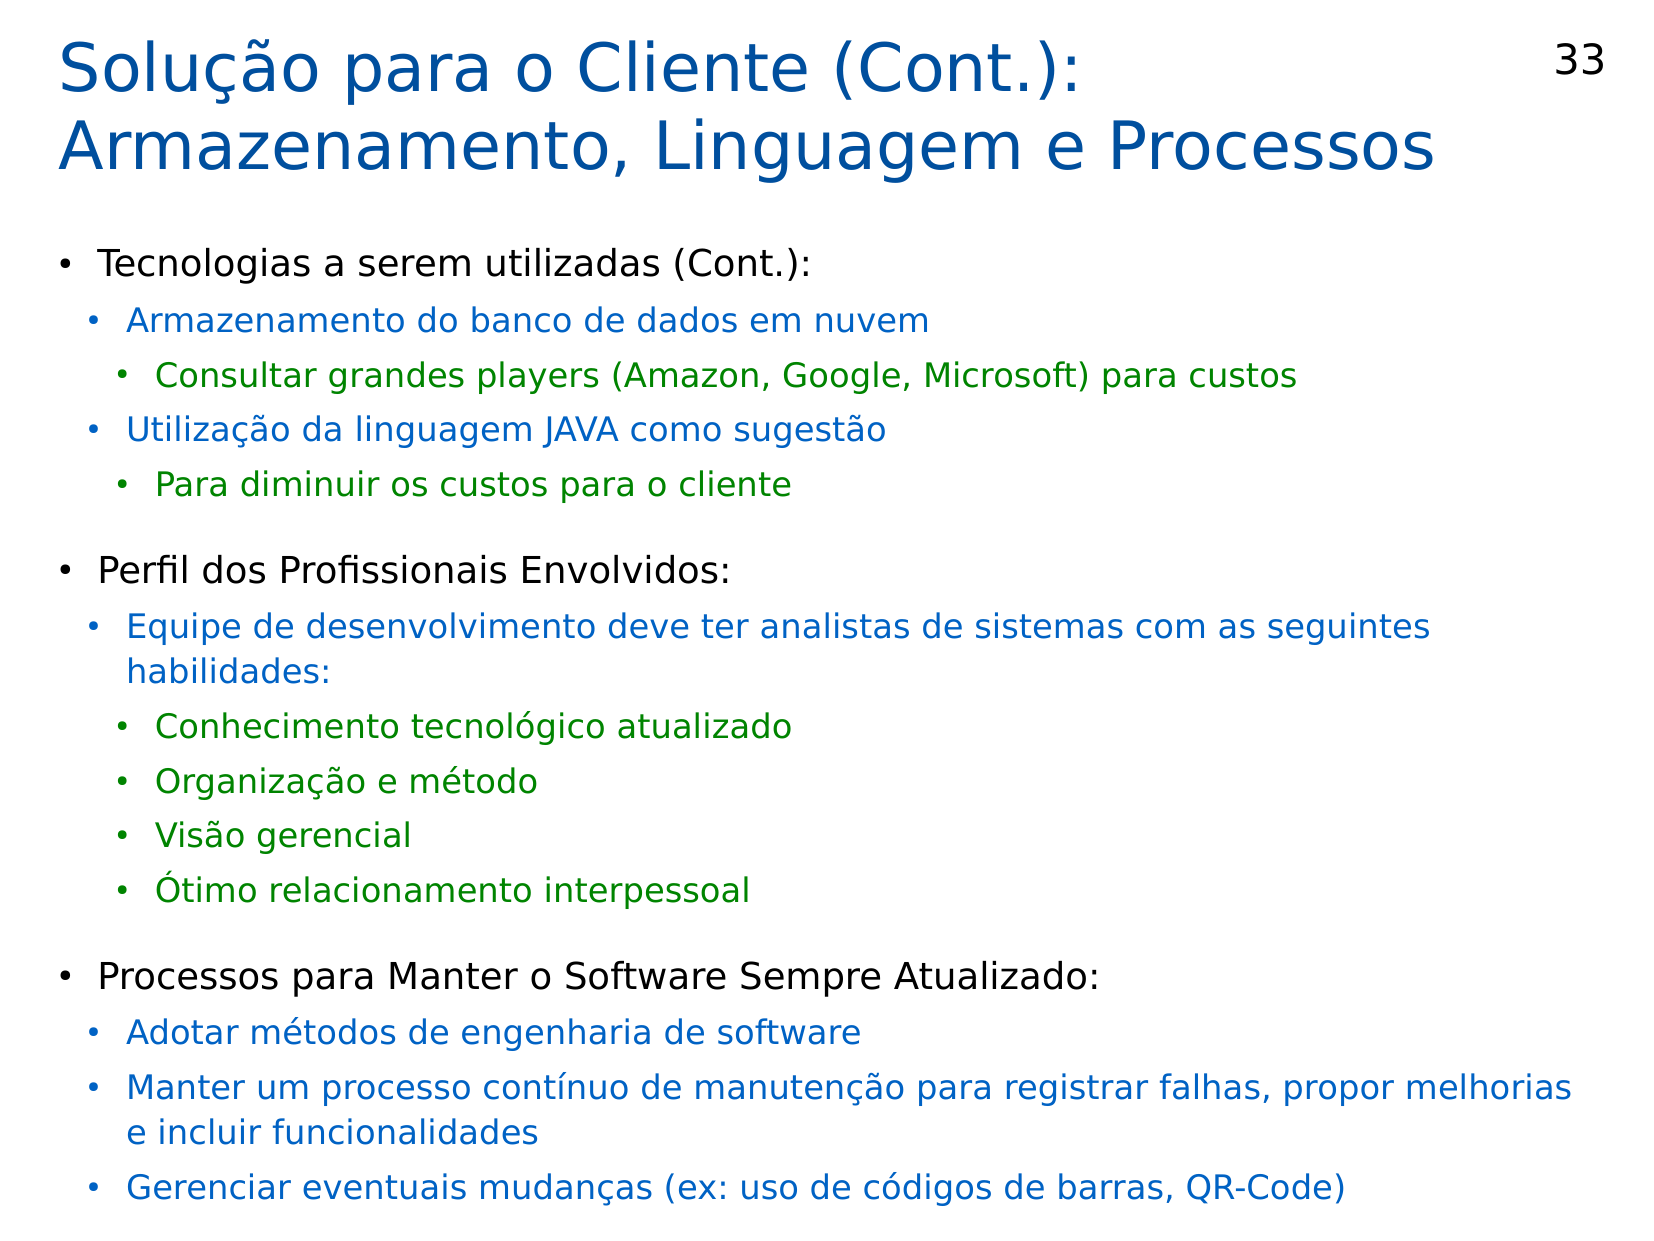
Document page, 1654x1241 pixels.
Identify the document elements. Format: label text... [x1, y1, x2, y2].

list Tecnologias a serem utilizadas (Cont.): Armazenamento do banco de dados em nuvem Consultar grandes players (Amazon, Google, Microsoft) para custos Utilização da linguagem JAVA como sugestão Para diminuir os custos para o cliente Perfil dos Profissionais Envolvidos: Equipe de desenvolvimento deve ter analistas de sistemas com as seguintes habilidades: Conhecimento tecnológico atualizado Organização e método Visão gerencial Ótimo relacionamento interpessoal Processos para Manter o Software Sempre Atualizado: Adotar métodos de engenharia de software Manter um processo contínuo de manutenção para registrar falhas, propor melhorias e incluir funcionalidades Gerenciar eventuais mudanças (ex: uso de códigos de barras, QR-Code) [59, 236, 1595, 1211]
title Solução para o Cliente (Cont.): Armazenamento, Linguagem e Processos [59, 29, 1506, 186]
